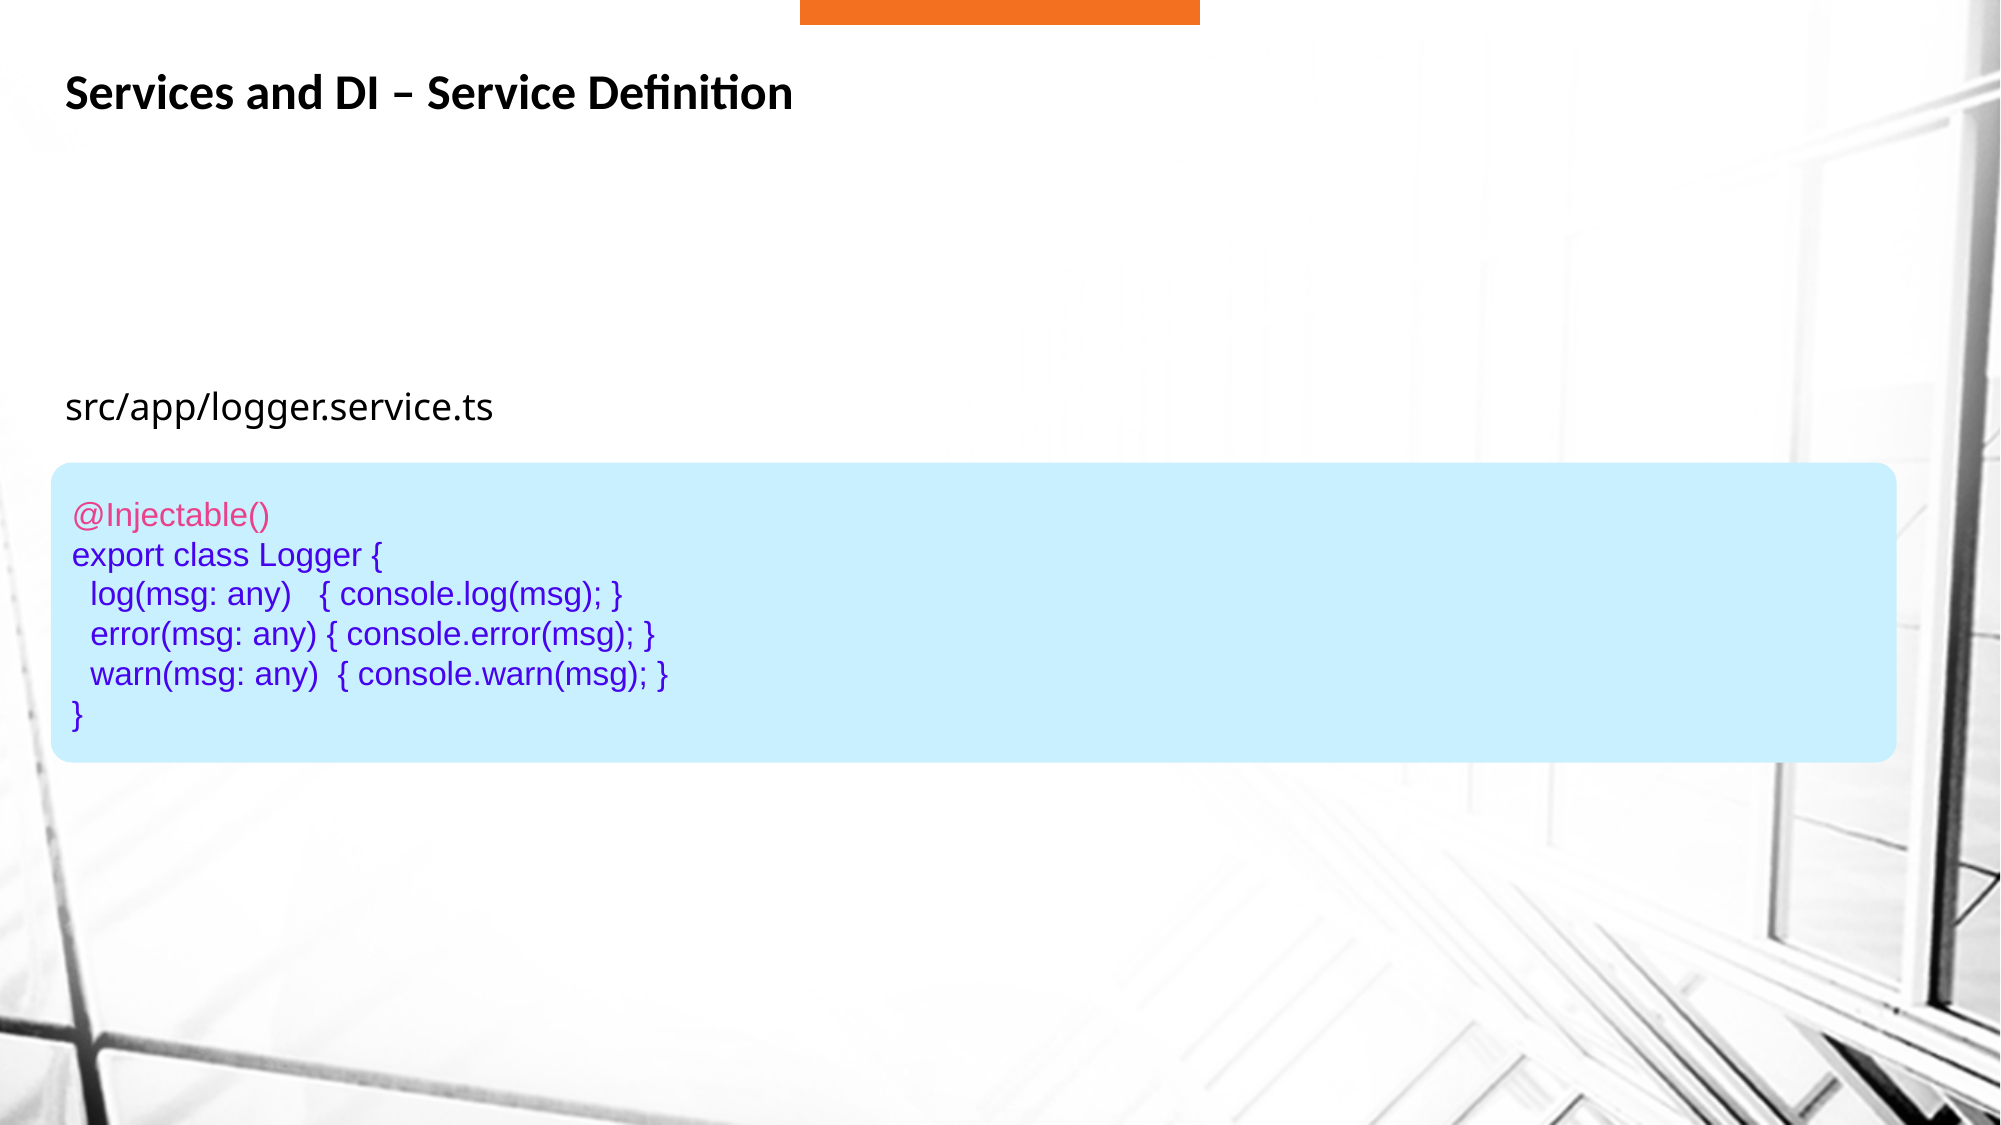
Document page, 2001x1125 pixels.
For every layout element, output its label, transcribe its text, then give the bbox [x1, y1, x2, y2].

text_box src/app/logger.service.ts [50, 375, 509, 435]
title Services and DI – Service Definition [50, 63, 1951, 150]
text_box @Injectable() export class Logger { log(msg: any) { console.log(msg); } error(msg: any) { console.error(msg); } warn(msg: any) { console.warn(msg); } } [50, 462, 1897, 763]
